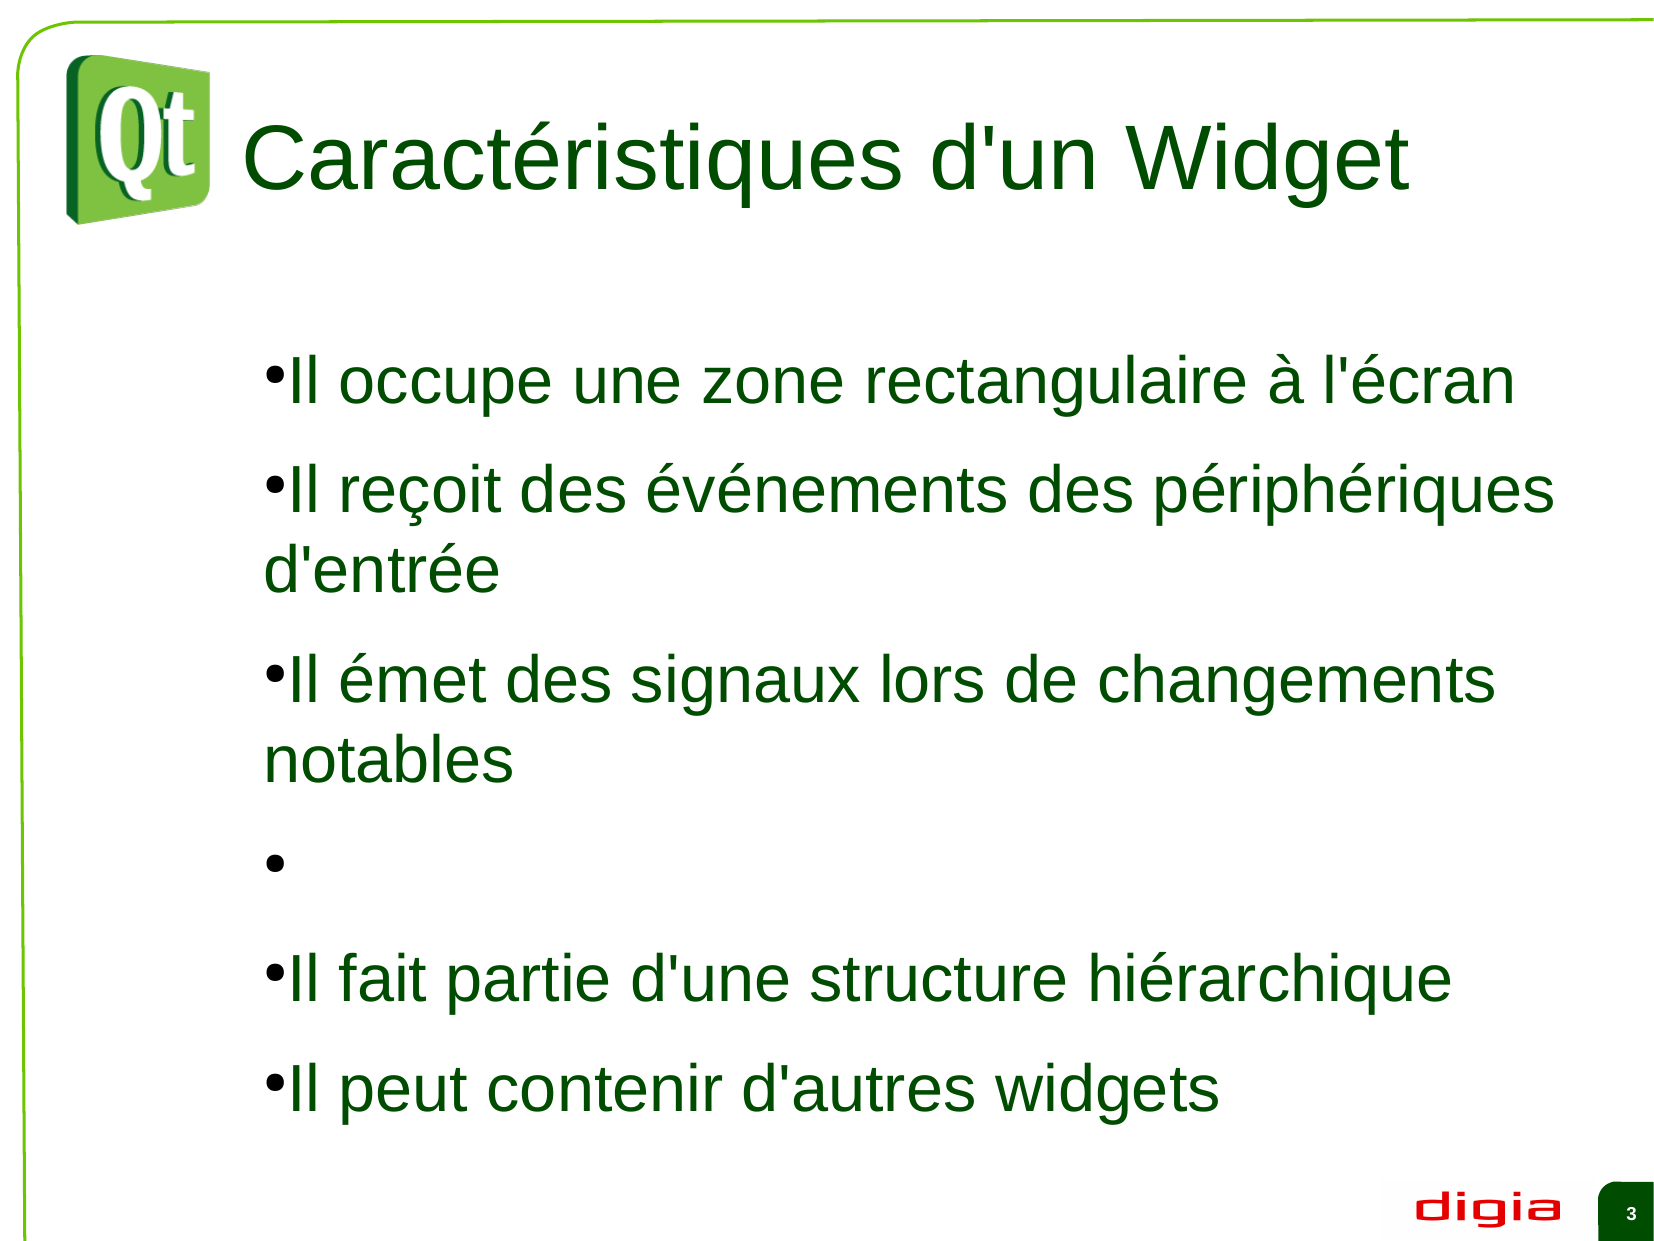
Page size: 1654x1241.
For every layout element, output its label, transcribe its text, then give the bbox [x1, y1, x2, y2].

title Caractéristiques d'un Widget [82, 56, 1571, 250]
list Il occupe une zone rectangulaire à l'écran Il reçoit des événements des périphériques d'entrée Il émet des signaux lors de changements notables Il fait partie d'une structure hiérarchique Il peut contenir d'autres widgets [263, 336, 1582, 1156]
